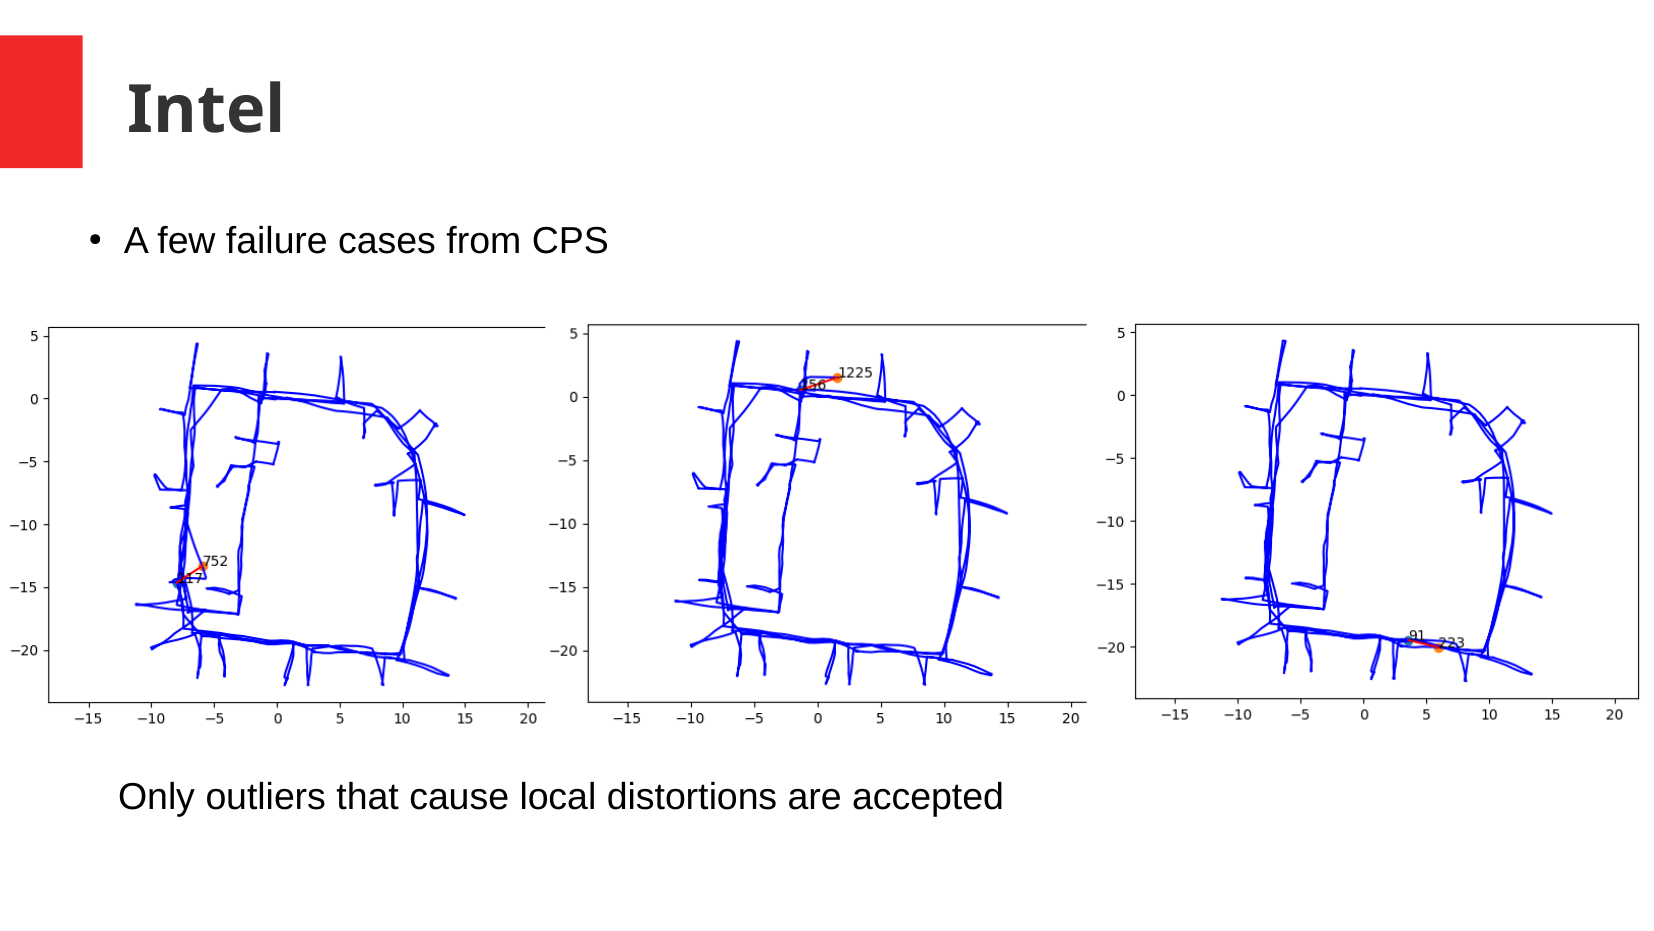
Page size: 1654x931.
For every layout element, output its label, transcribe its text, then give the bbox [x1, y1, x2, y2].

text_box Intel [113, 58, 302, 154]
text_box Only outliers that cause local distortions are accepted [118, 767, 1024, 825]
picture [0, 265, 1645, 756]
text_box A few failure cases from CPS [88, 212, 610, 270]
